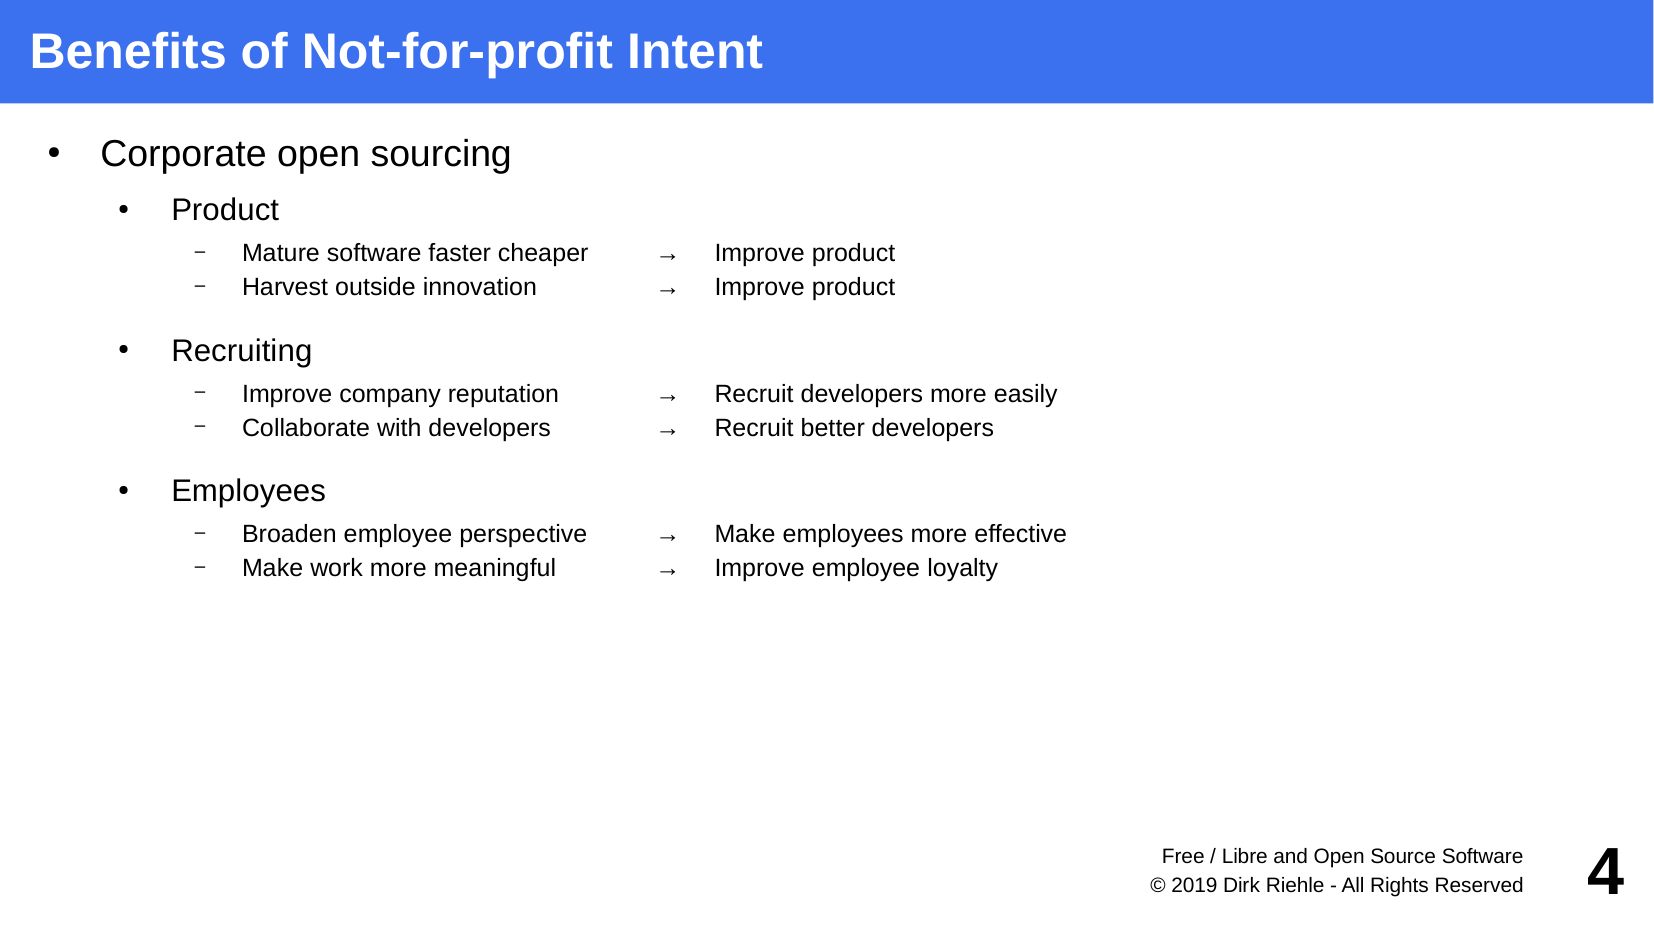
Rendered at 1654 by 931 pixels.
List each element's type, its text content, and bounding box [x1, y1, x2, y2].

title Benefits of Not-for-profit Intent [0, 0, 1654, 104]
list Corporate open sourcing Product Mature software faster cheaper → Improve product Harvest outside innovation → Improve product Recruiting Improve company reputation → Recruit developers more easily Collaborate with developers → Recruit better developers Employees Broaden employee perspective → Make employees more effective Make work more meaningful → Improve employee loyalty [29, 132, 1625, 813]
